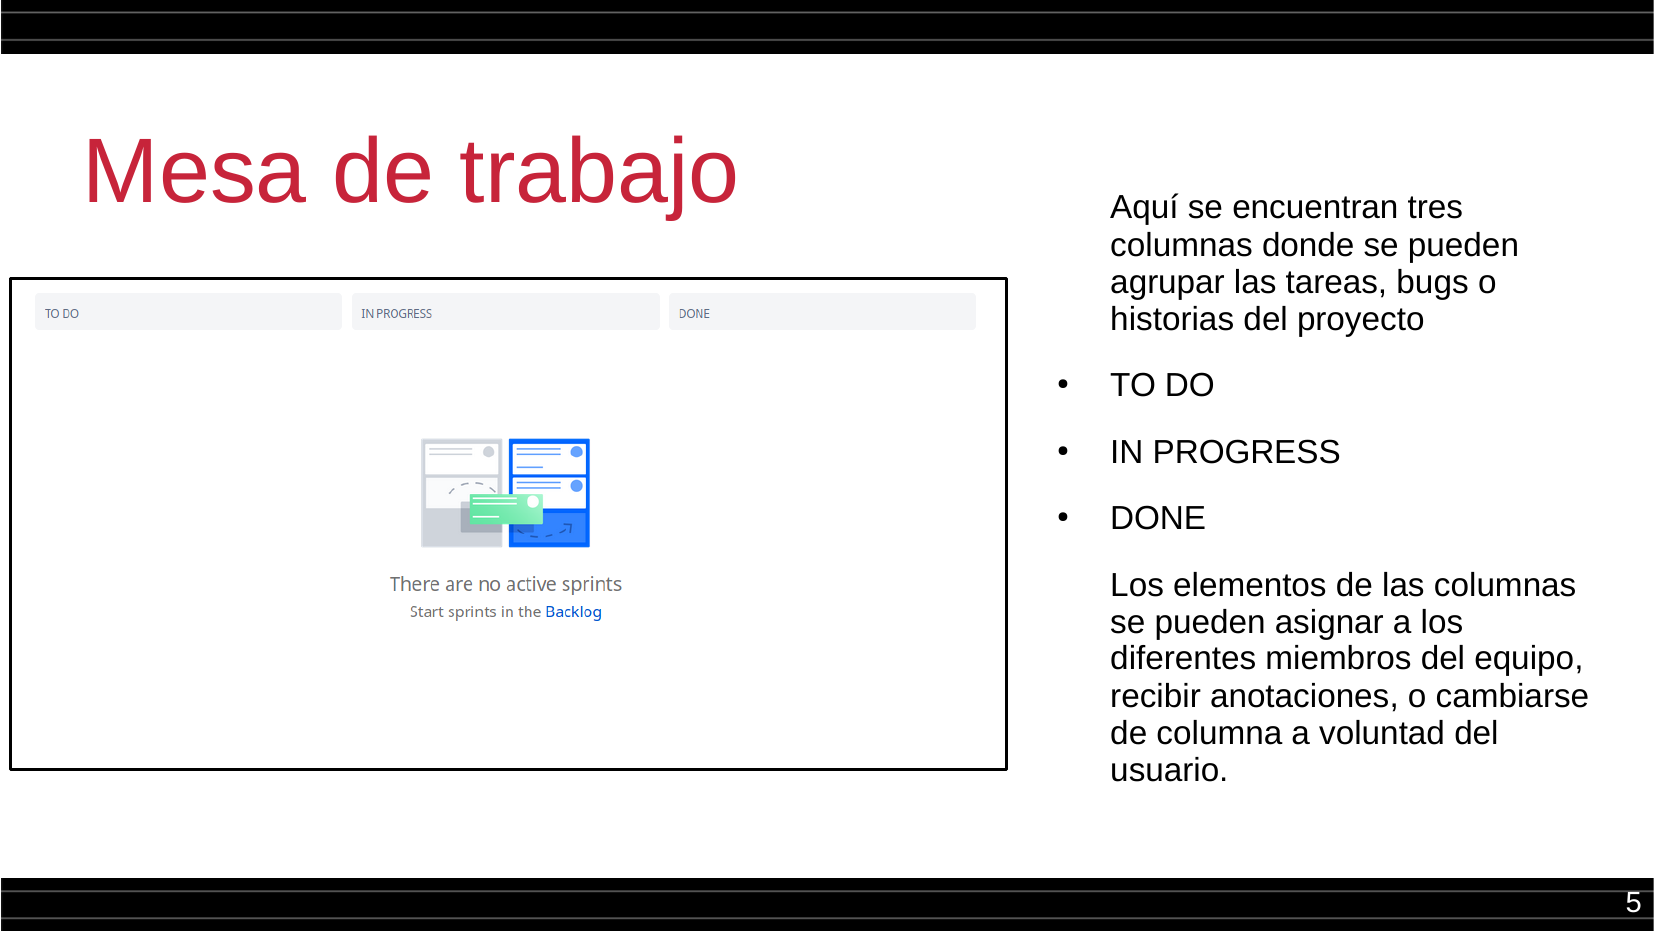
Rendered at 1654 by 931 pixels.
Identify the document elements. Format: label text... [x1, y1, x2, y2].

picture [11, 280, 1006, 768]
list Aquí se encuentran tres columnas donde se pueden agrupar las tareas, bugs o historias del proyecto TO DO IN PROGRESS DONE Los elementos de las columnas se pueden asignar a los diferentes miembros del equipo, recibir anotaciones, o cambiarse de columna a voluntad del usuario. [1039, 188, 1595, 851]
picture [1, 878, 1654, 931]
title Mesa de trabajo [82, 92, 1571, 249]
picture [1, 0, 1654, 54]
